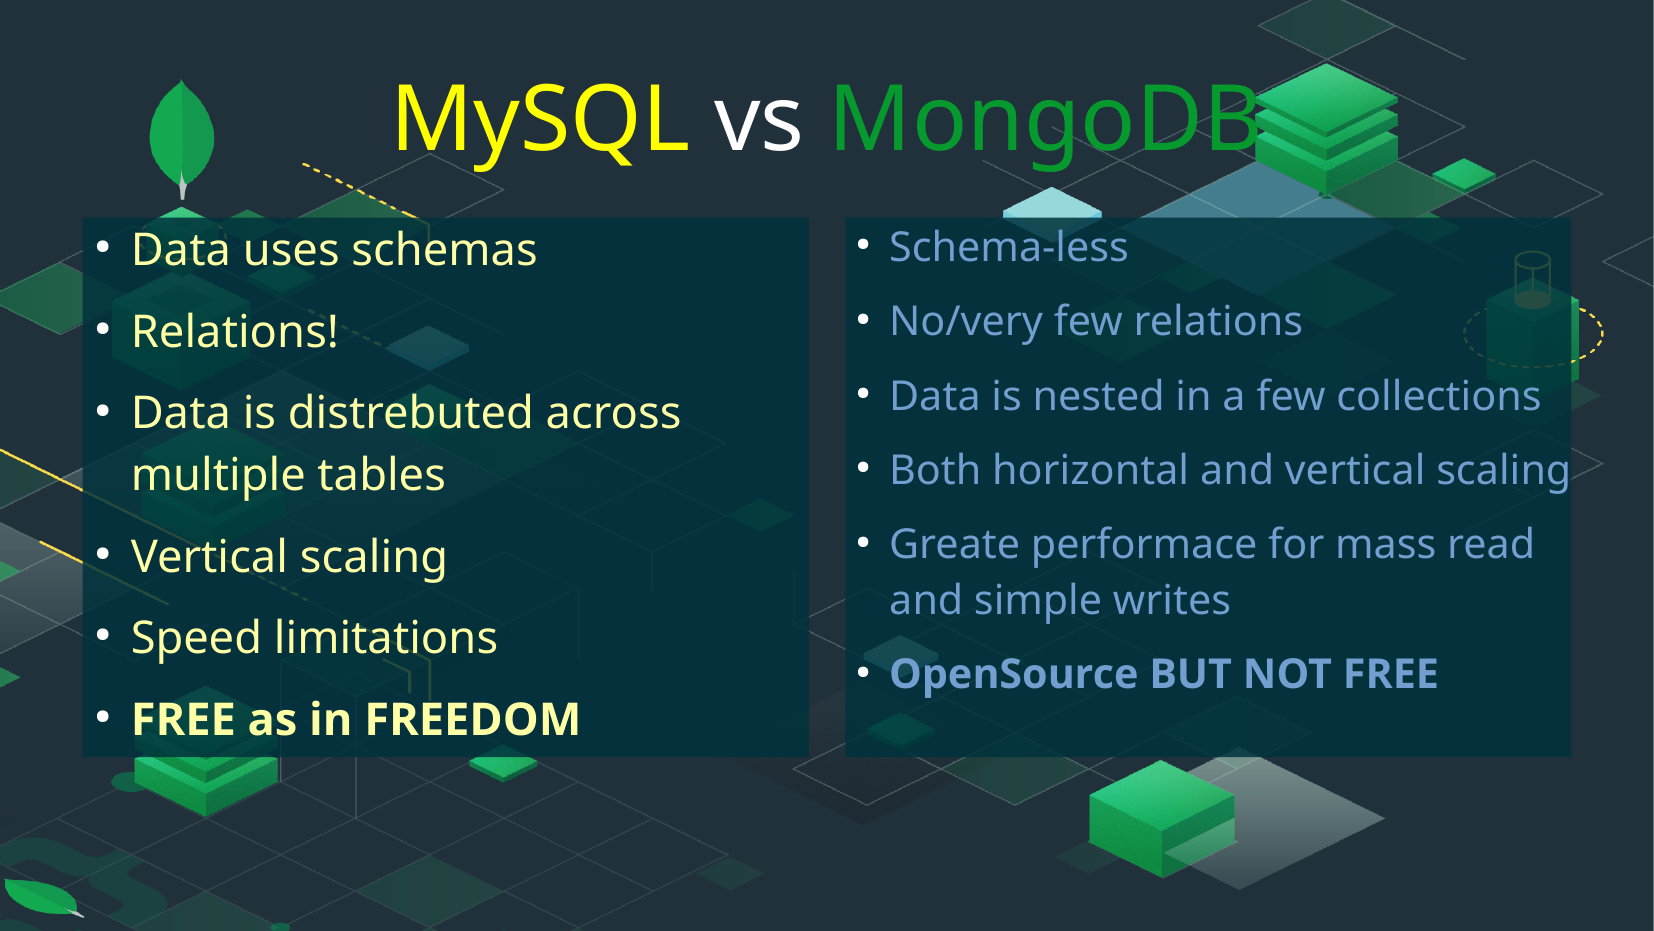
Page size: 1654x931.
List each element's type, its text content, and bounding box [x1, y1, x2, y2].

list Data uses schemas Relations! Data is distrebuted across multiple tables Vertical scaling Speed limitations FREE as in FREEDOM [82, 217, 809, 758]
title MySQL vs MongoDB [82, 37, 1571, 193]
list Schema-less No/very few relations Data is nested in a few collections Both horizontal and vertical scaling Greate performace for mass read and simple writes OpenSource BUT NOT FREE [845, 217, 1572, 758]
picture [0, 0, 1654, 931]
